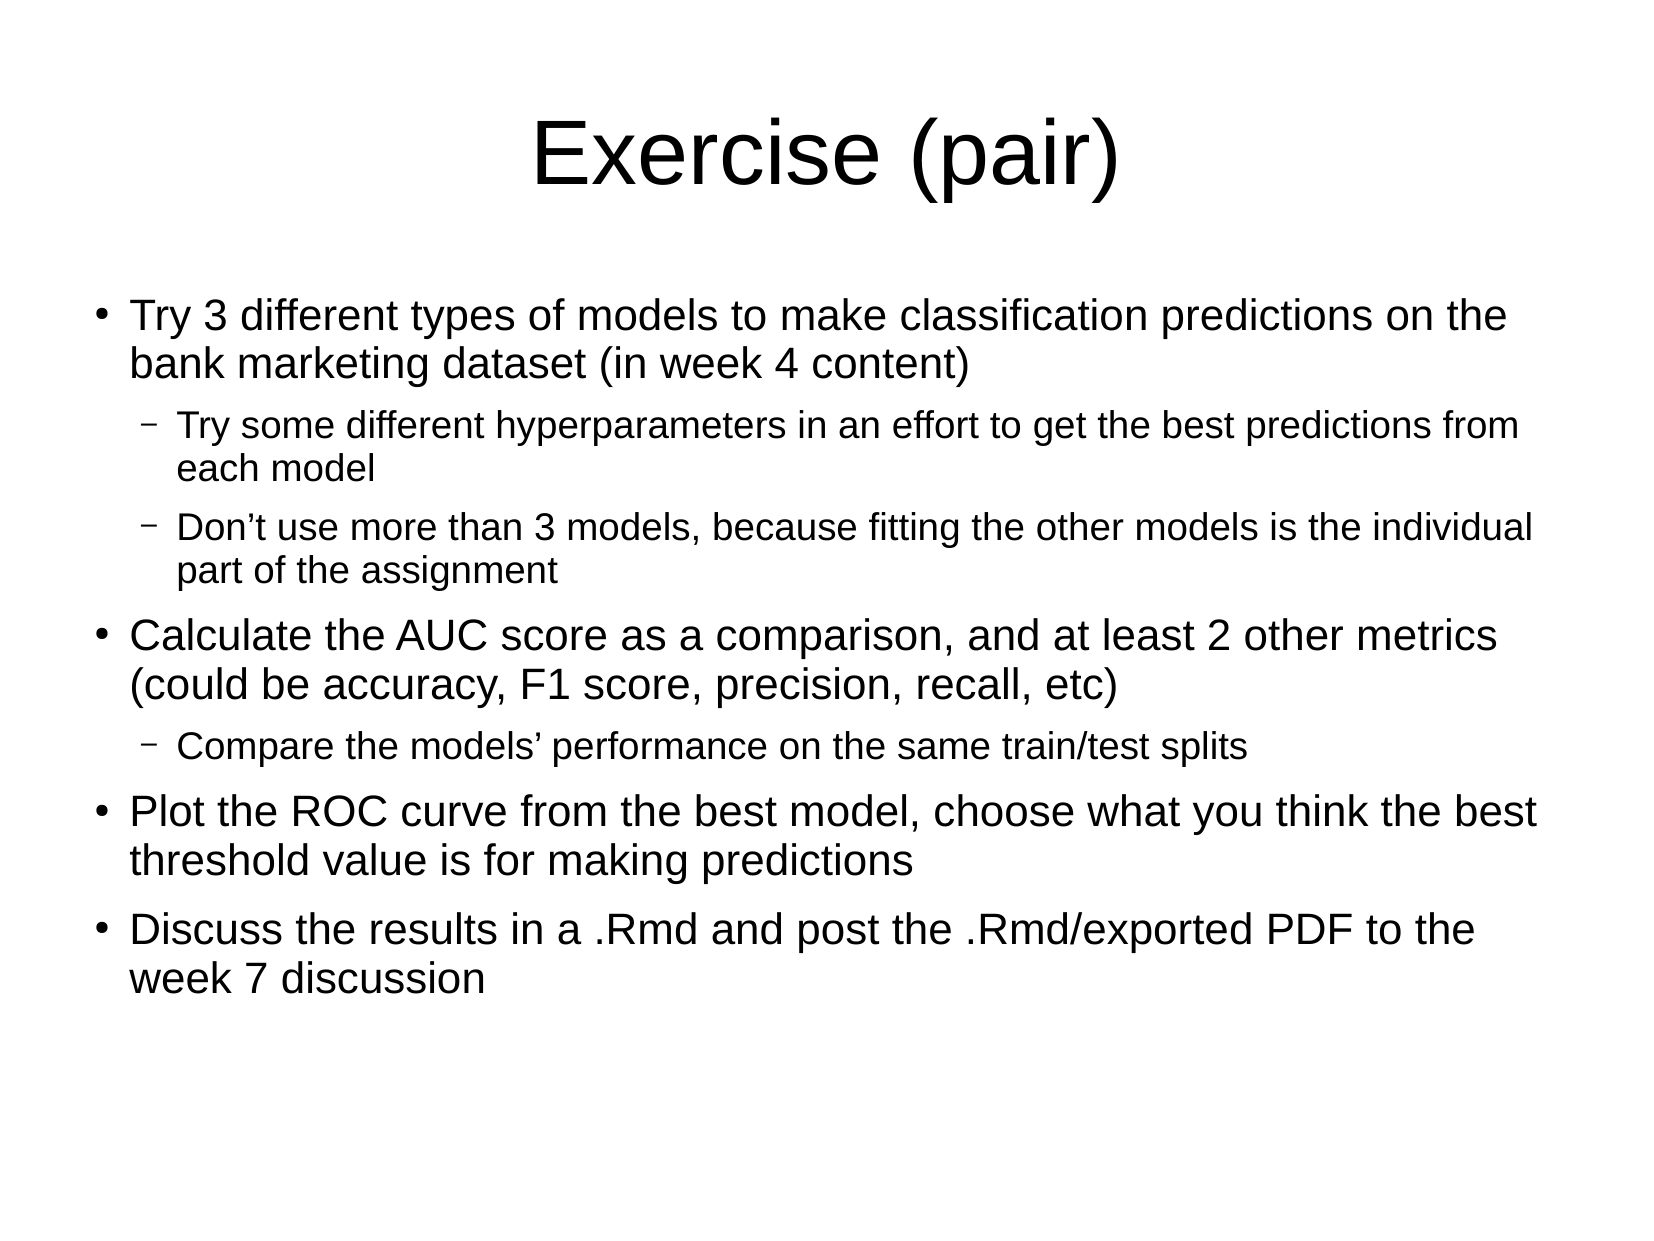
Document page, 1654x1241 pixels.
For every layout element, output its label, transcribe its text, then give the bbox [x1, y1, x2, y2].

title Exercise (pair) [82, 49, 1571, 257]
list Try 3 different types of models to make classification predictions on the bank marketing dataset (in week 4 content) Try some different hyperparameters in an effort to get the best predictions from each model Don’t use more than 3 models, because fitting the other models is the individual part of the assignment Calculate the AUC score as a comparison, and at least 2 other metrics (could be accuracy, F1 score, precision, recall, etc) Compare the models’ performance on the same train/test splits Plot the ROC curve from the best model, choose what you think the best threshold value is for making predictions Discuss the results in a .Rmd and post the .Rmd/exported PDF to the week 7 discussion [82, 290, 1571, 1010]
